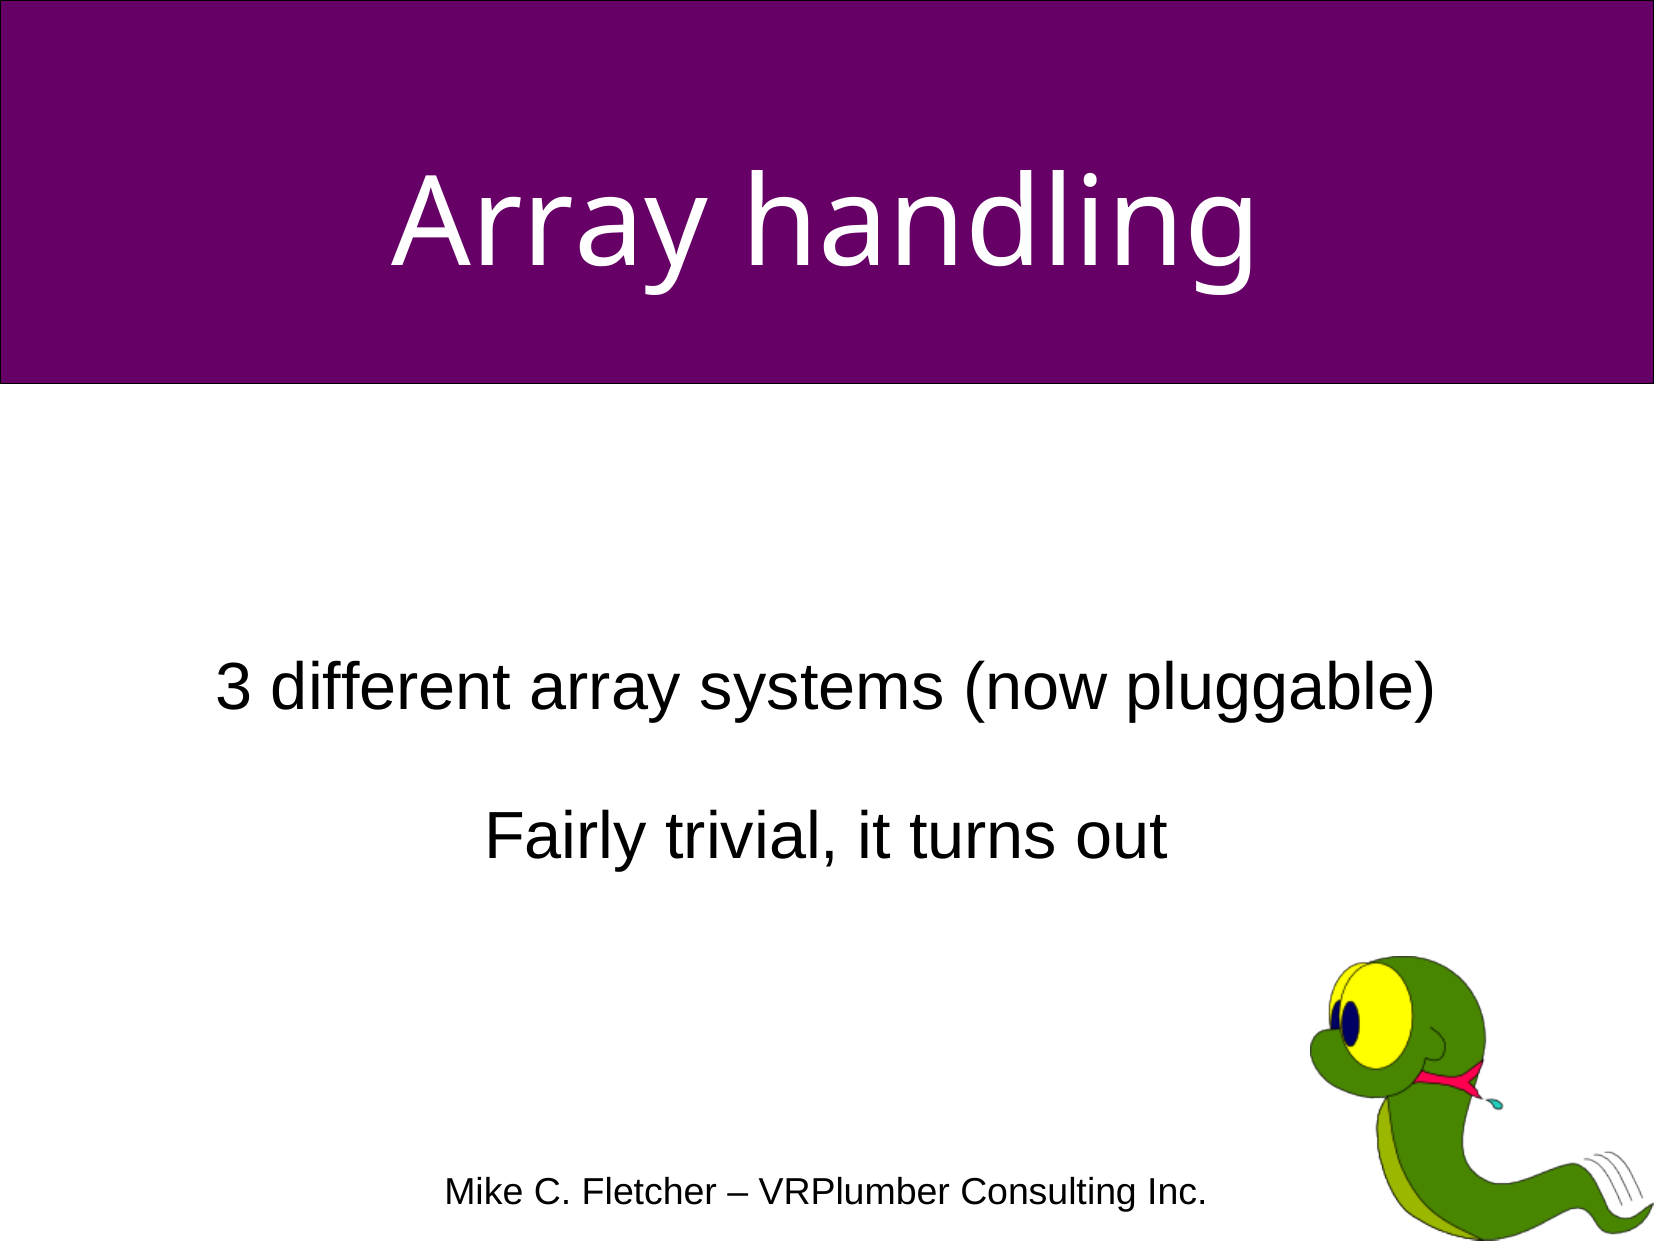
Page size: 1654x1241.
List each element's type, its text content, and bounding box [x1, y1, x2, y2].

picture [1310, 956, 1654, 1241]
title Array handling [82, 56, 1571, 377]
subtitle 3 different array systems (now pluggable) Fairly trivial, it turns out [82, 420, 1571, 1102]
